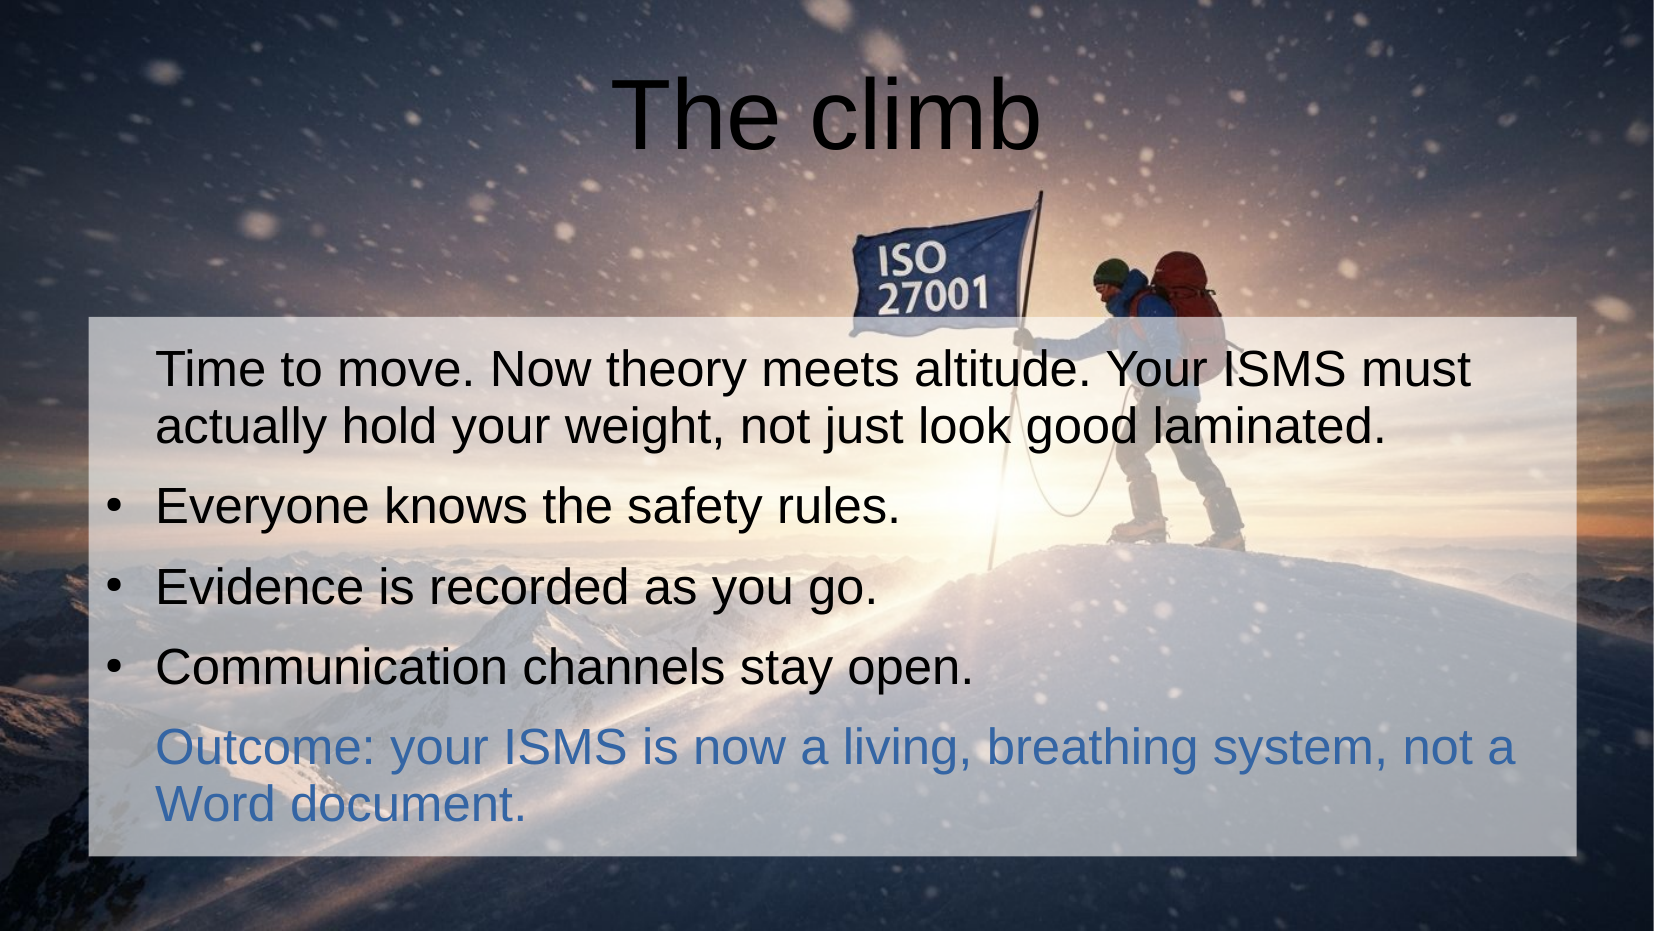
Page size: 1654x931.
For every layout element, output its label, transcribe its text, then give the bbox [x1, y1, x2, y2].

picture [0, 0, 1654, 931]
title The climb [82, 37, 1571, 193]
list Time to move. Now theory meets altitude. Your ISMS must actually hold your weight, not just look good laminated. Everyone knows the safety rules. Evidence is recorded as you go. Communication channels stay open. Outcome: your ISMS is now a living, breathing system, not a Word document. [88, 316, 1577, 857]
